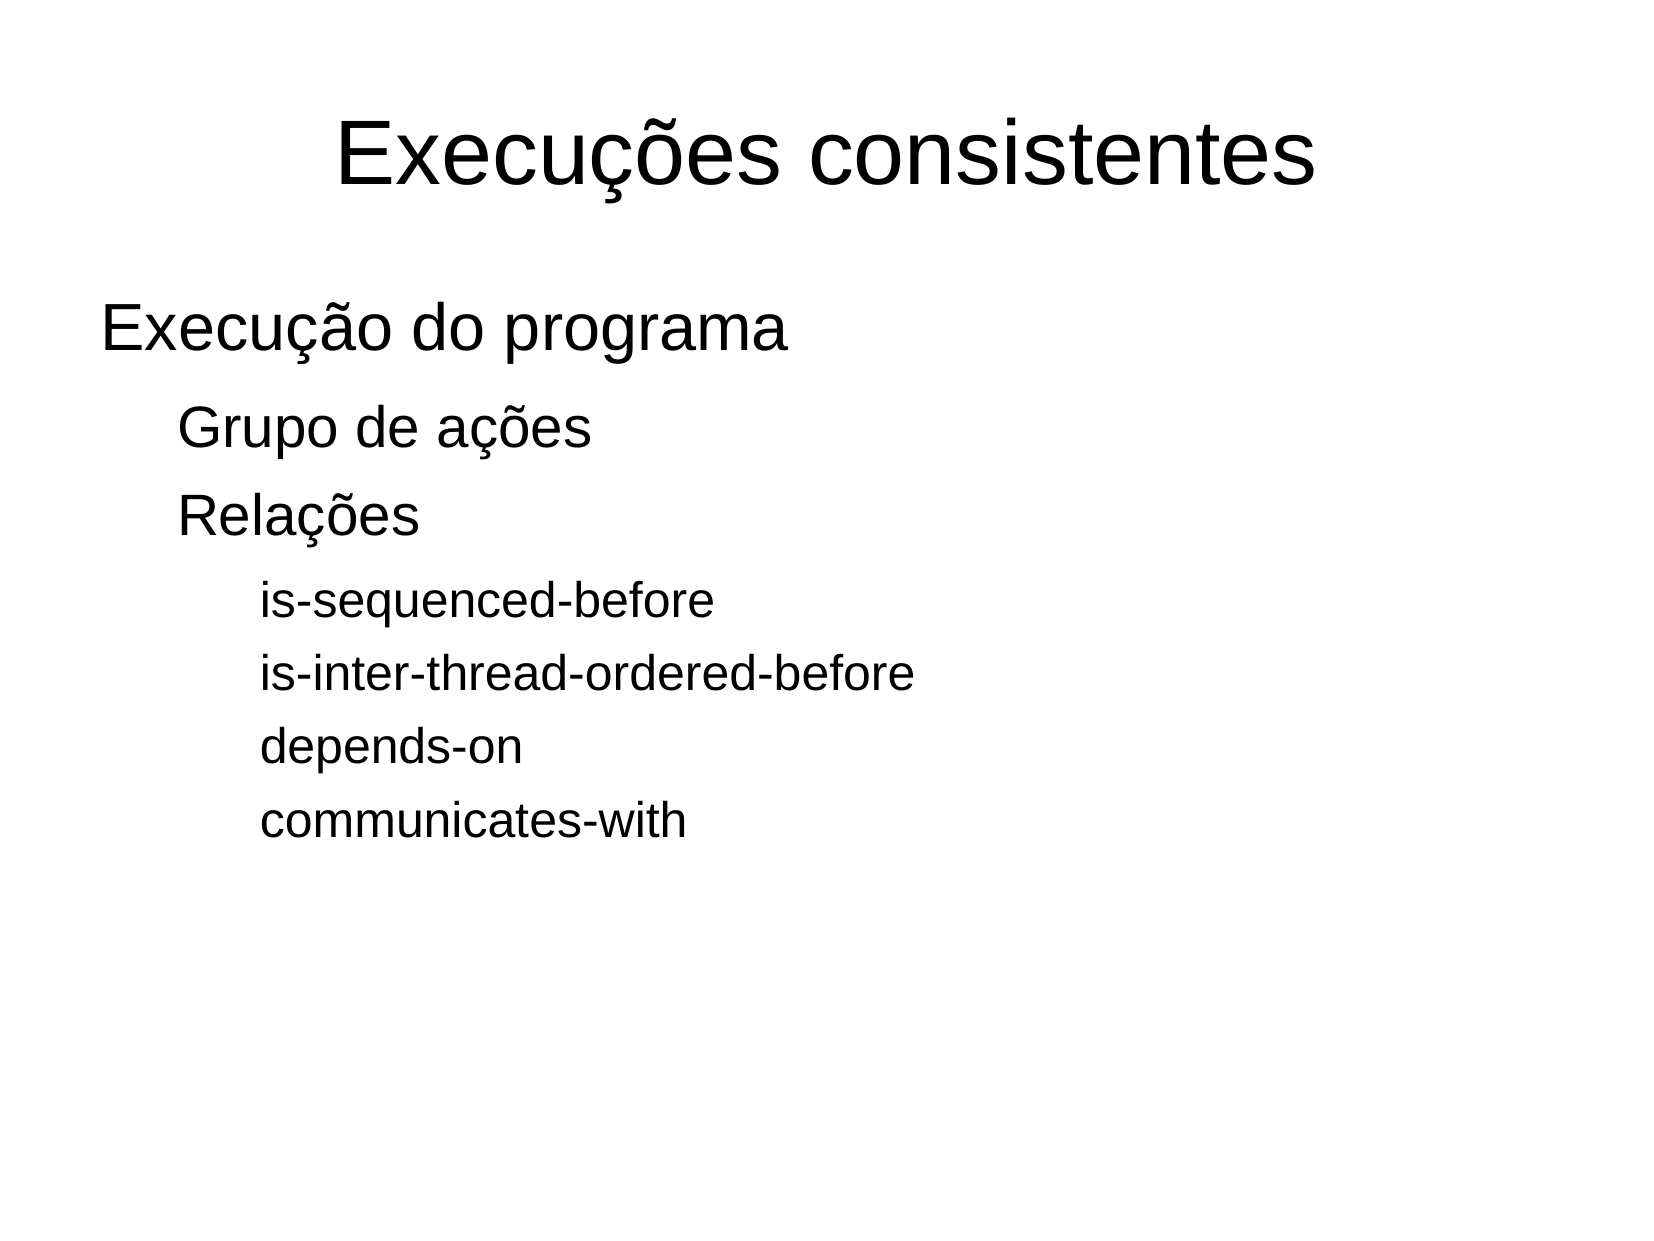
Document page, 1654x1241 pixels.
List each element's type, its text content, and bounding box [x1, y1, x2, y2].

title Execuções consistentes [82, 56, 1571, 250]
list Execução do programa Grupo de ações Relações is-sequenced-before is-inter-thread-ordered-before depends-on communicates-with [82, 290, 1571, 1094]
